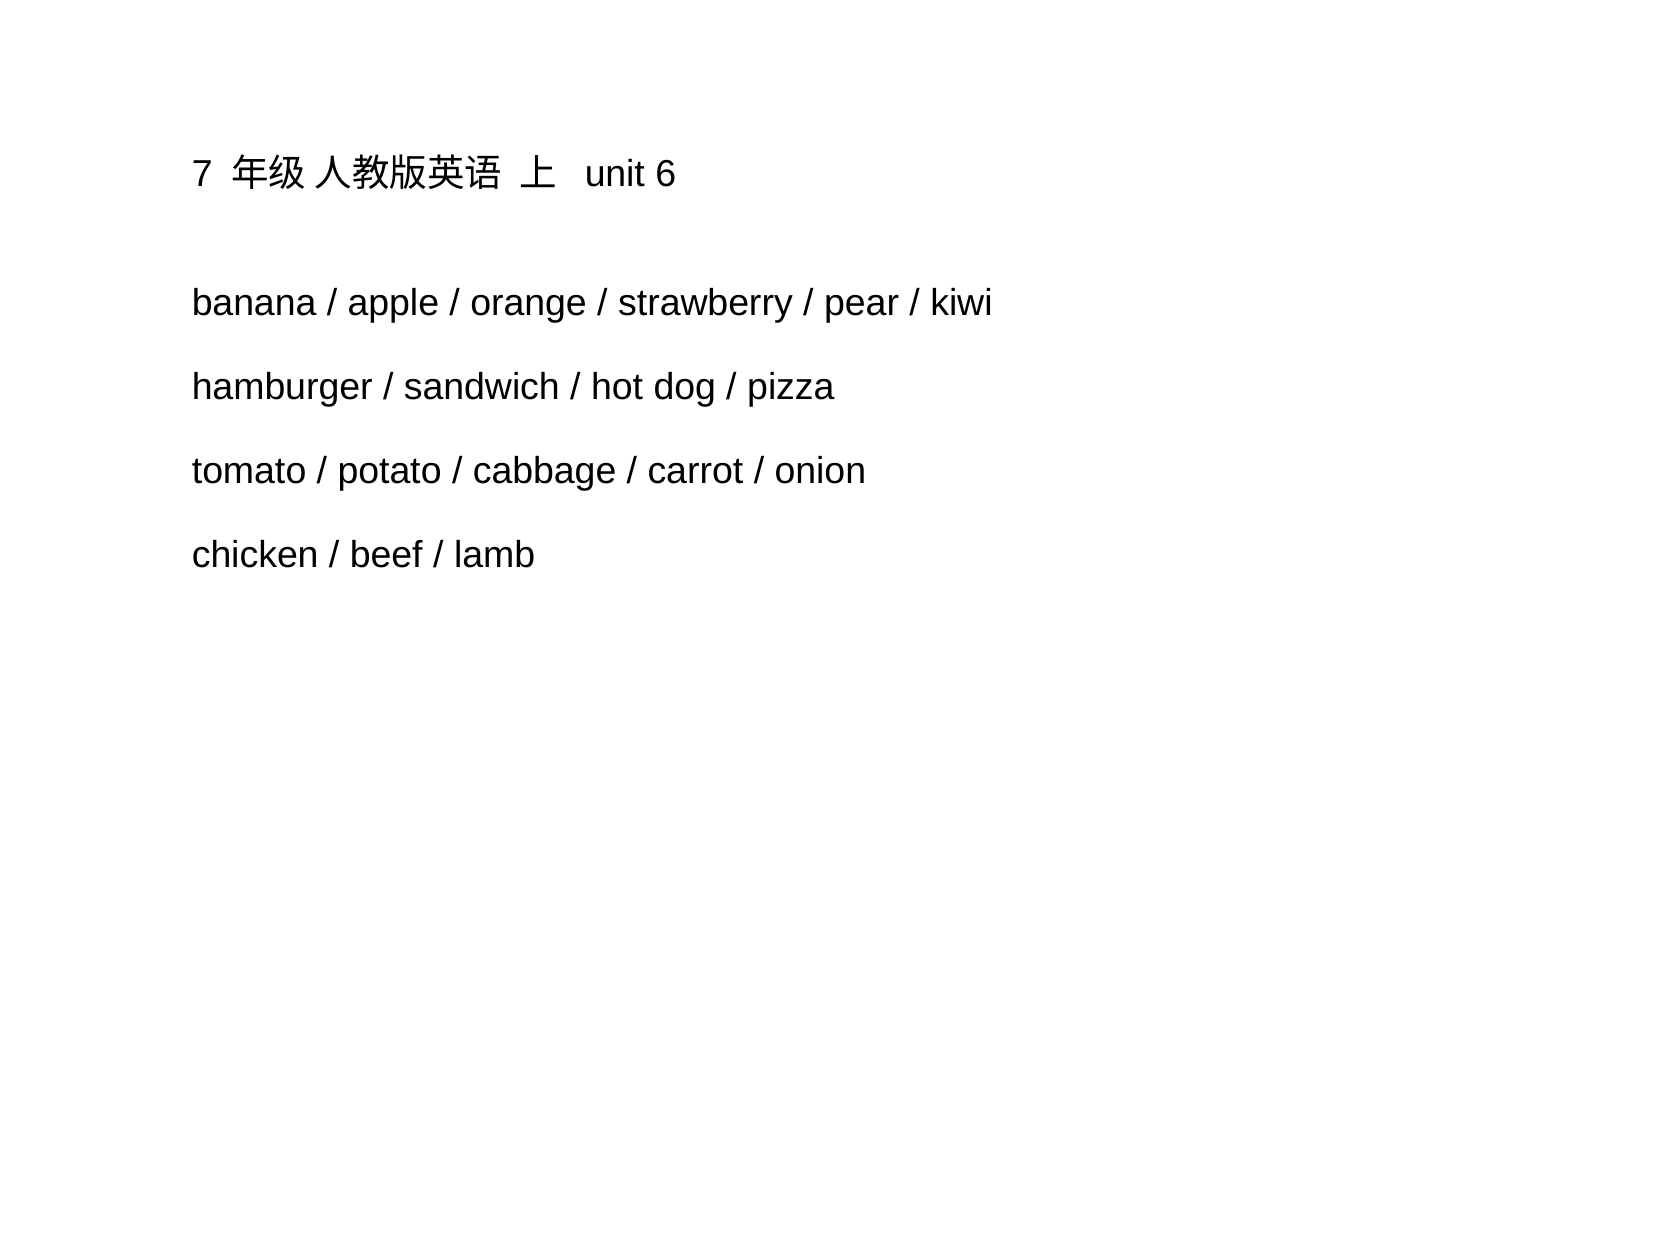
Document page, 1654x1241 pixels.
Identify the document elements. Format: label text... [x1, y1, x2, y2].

text_box 7 年级 人教版英语 上 unit 6 banana / apple / orange / strawberry / pear / kiwi hamburger / sandwich / hot dog / pizza tomato / potato / cabbage / carrot / onion chicken / beef / lamb [177, 135, 1477, 1034]
